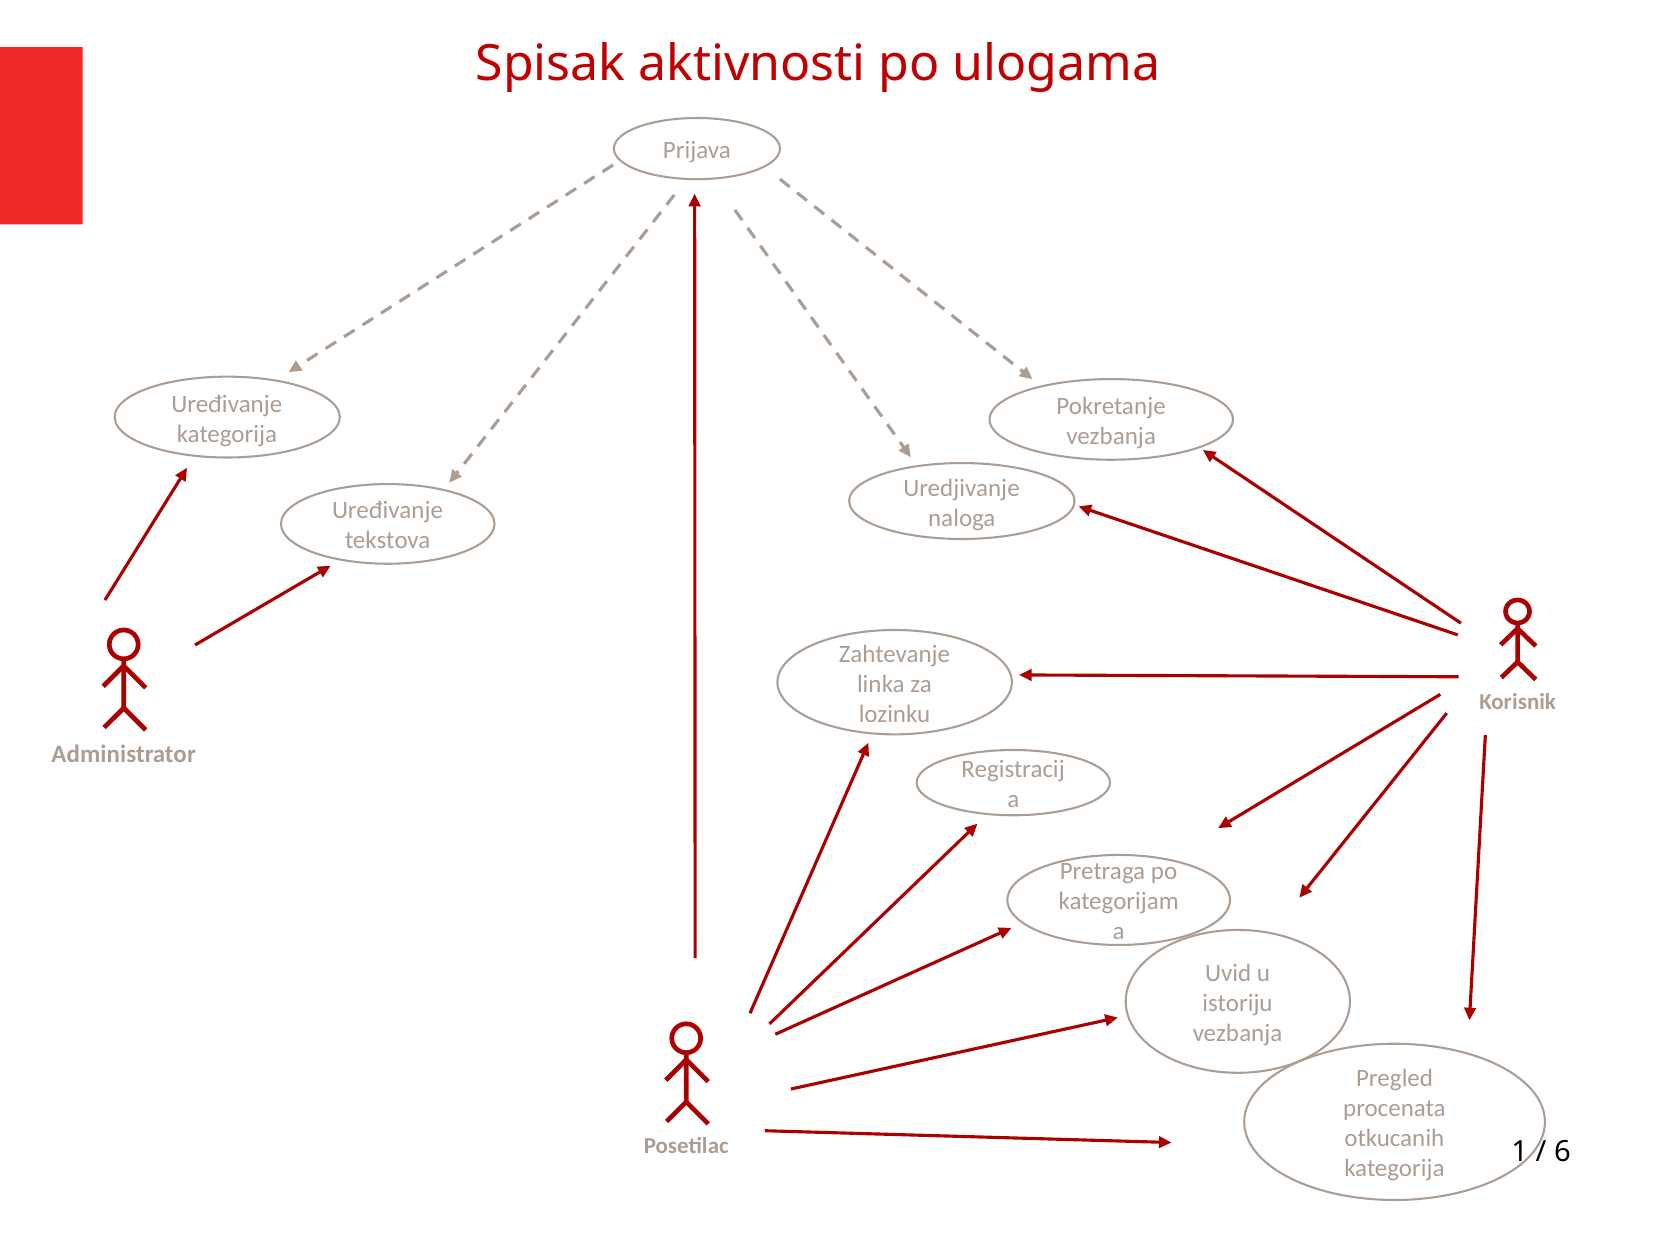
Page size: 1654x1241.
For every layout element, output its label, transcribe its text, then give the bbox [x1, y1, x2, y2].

text_box Zahtevanje linka za lozinku [777, 630, 1012, 735]
text_box Uvid u istoriju vezbanja [1125, 929, 1351, 1073]
text_box Uređivanje tekstova [280, 484, 495, 564]
text_box Administrator [30, 729, 218, 775]
text_box Uredjivanje naloga [849, 463, 1075, 539]
text_box Korisnik [1440, 679, 1596, 722]
text_box Pregled procenata otkucanih kategorija [1244, 1043, 1546, 1201]
text_box Posetilac [592, 1123, 781, 1166]
text_box Pretraga po kategorijama [1007, 854, 1231, 945]
text_box Registracija [916, 750, 1111, 816]
text_box Pokretanje vezbanja [989, 379, 1233, 460]
text_box Prijava [613, 137, 781, 180]
text_box Uređivanje kategorija [114, 376, 340, 458]
title Spisak aktivnosti po ulogama [75, 30, 1562, 137]
